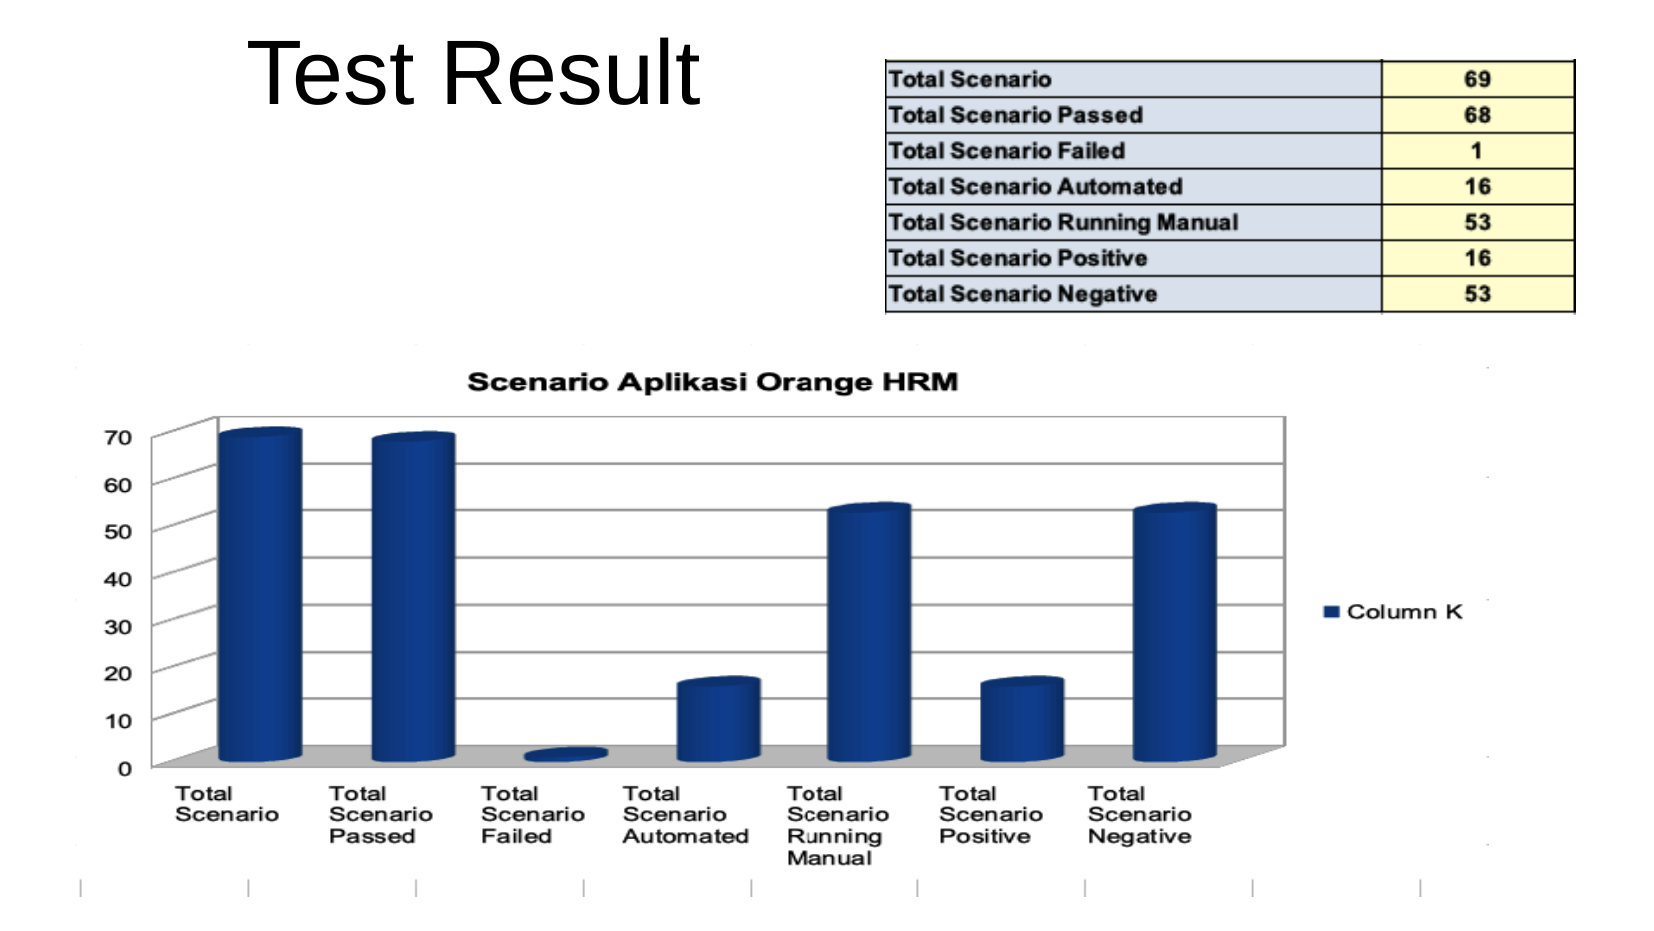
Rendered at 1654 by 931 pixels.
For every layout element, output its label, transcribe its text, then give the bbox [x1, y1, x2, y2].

picture [75, 344, 1489, 897]
picture [885, 59, 1576, 316]
title Test Result [0, 0, 1219, 151]
